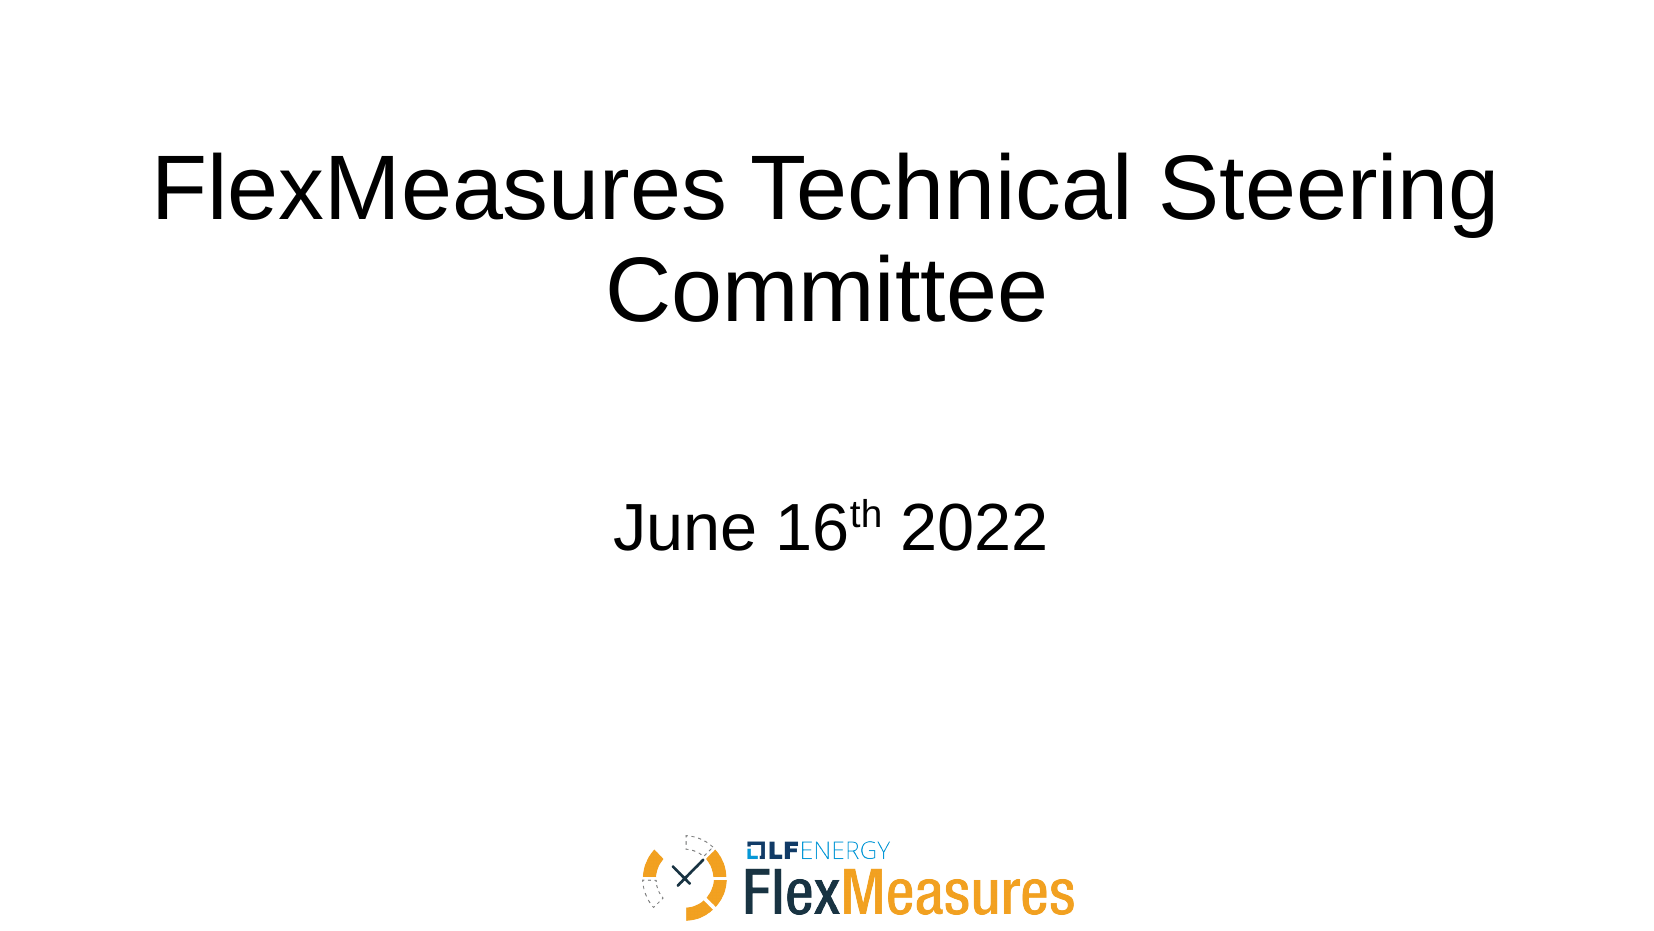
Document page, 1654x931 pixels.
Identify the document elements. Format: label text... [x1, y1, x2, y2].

title FlexMeasures Technical Steering Committee [82, 136, 1571, 342]
picture [642, 835, 1074, 921]
subtitle June 16th 2022 [86, 257, 1575, 798]
